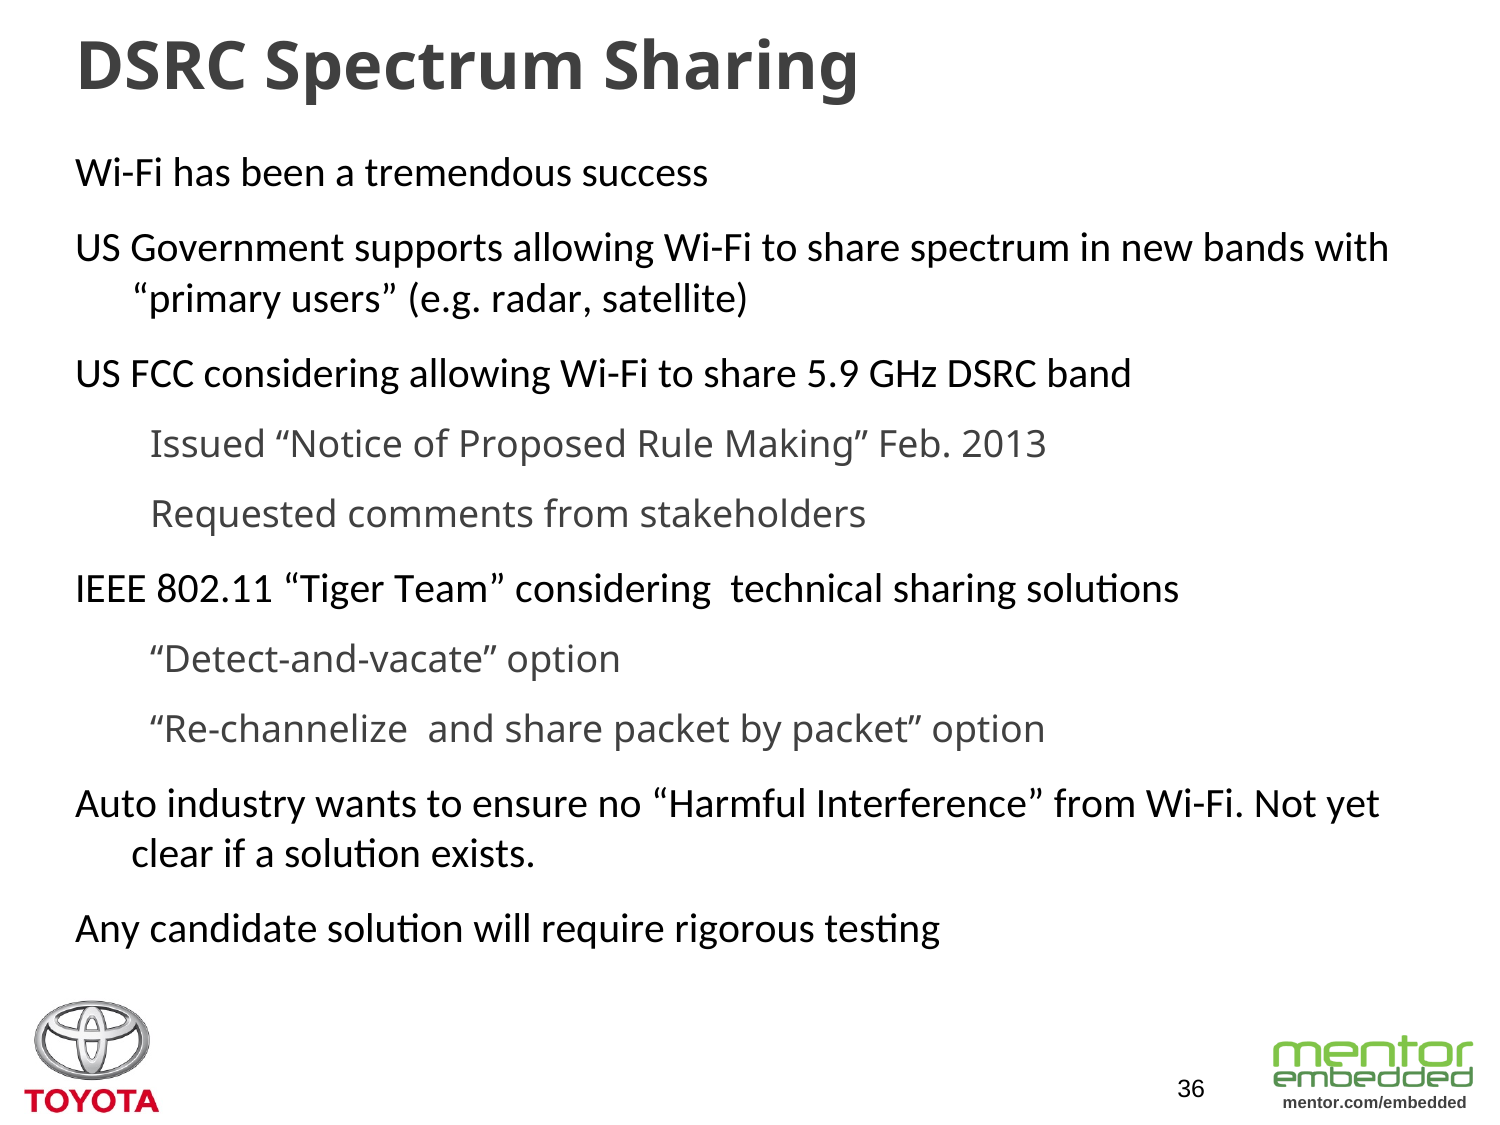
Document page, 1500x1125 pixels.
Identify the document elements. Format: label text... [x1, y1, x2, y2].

list Wi-Fi has been a tremendous success US Government supports allowing Wi-Fi to share spectrum in new bands with “primary users” (e.g. radar, satellite) US FCC considering allowing Wi-Fi to share 5.9 GHz DSRC band Issued “Notice of Proposed Rule Making” Feb. 2013 Requested comments from stakeholders IEEE 802.11 “Tiger Team” considering technical sharing solutions “Detect-and-vacate” option “Re-channelize and share packet by packet” option Auto industry wants to ensure no “Harmful Interference” from Wi-Fi. Not yet clear if a solution exists. Any candidate solution will require rigorous testing [0, 137, 1499, 988]
picture [24, 998, 163, 1114]
picture [1268, 1030, 1476, 1092]
title DSRC Spectrum Sharing [0, 0, 1499, 111]
